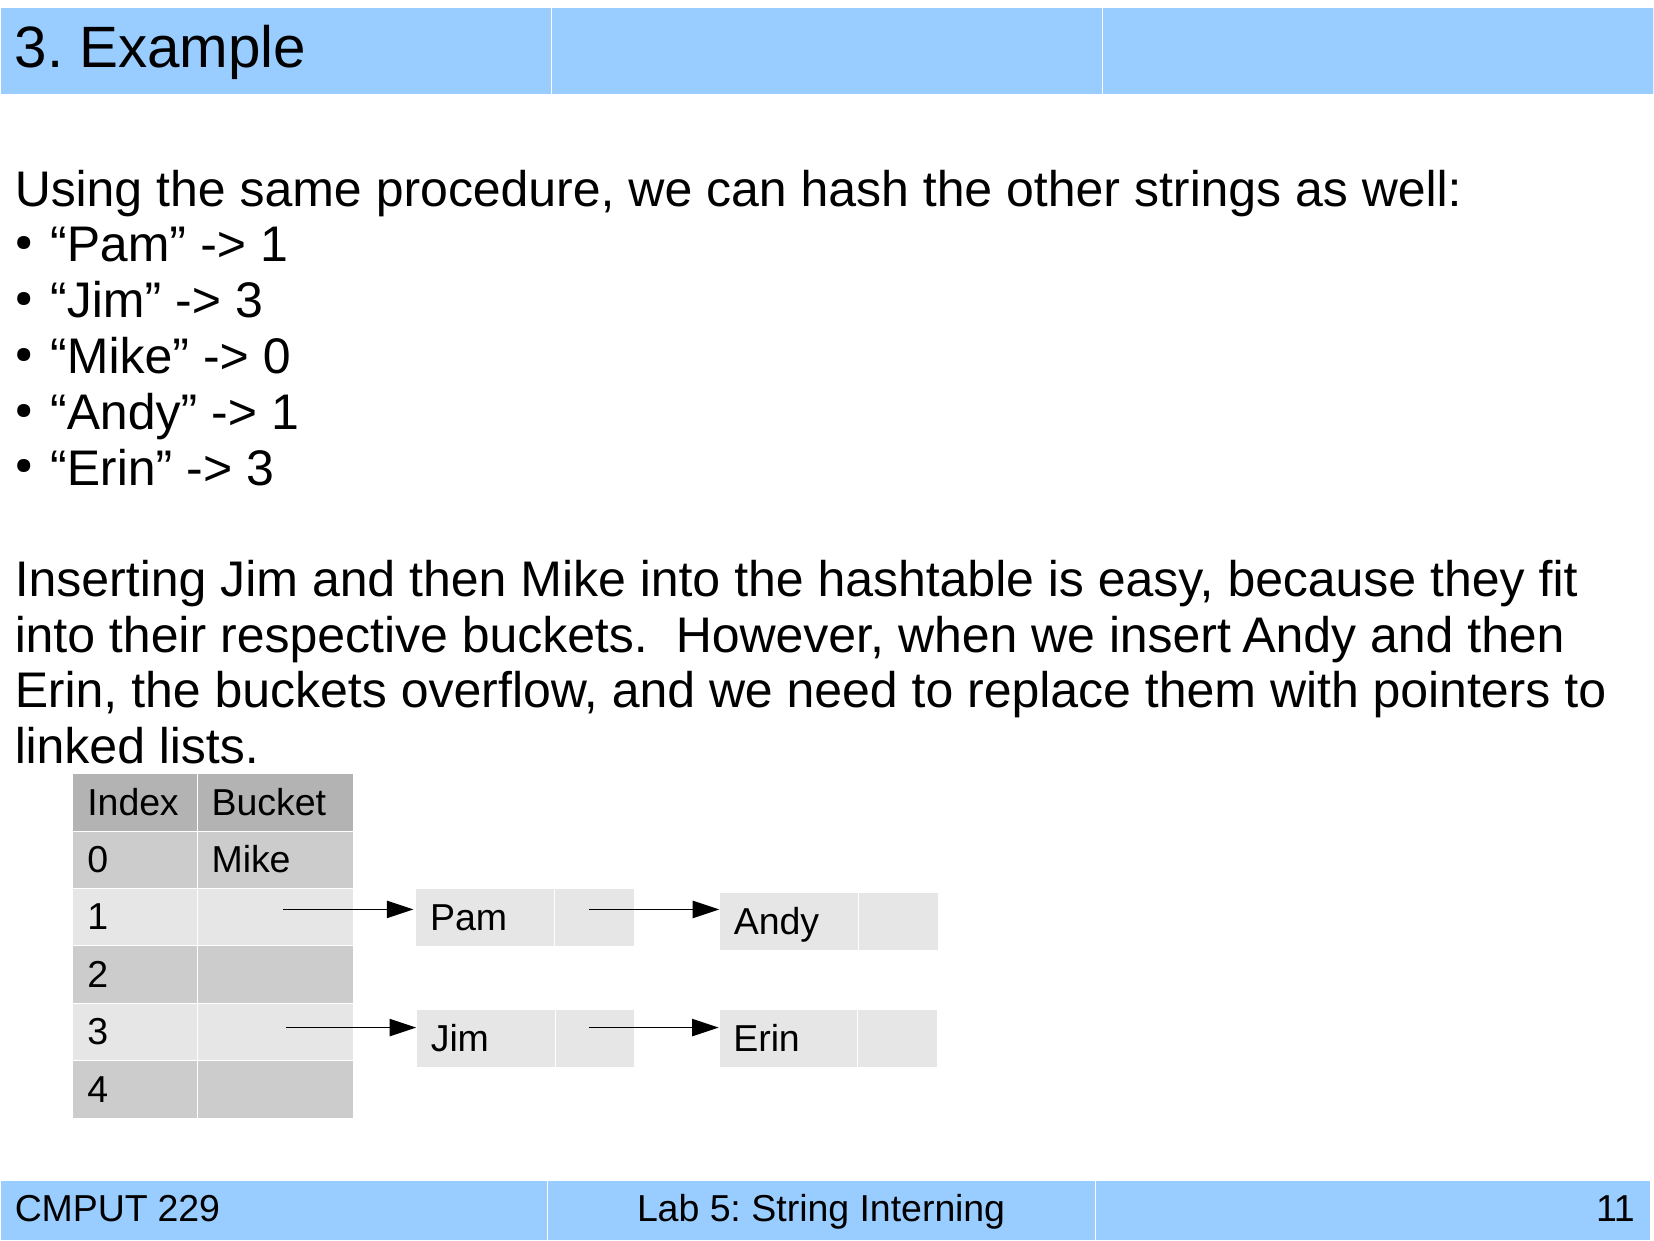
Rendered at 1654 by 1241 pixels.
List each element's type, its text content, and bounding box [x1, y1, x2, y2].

table_header [552, 8, 1102, 94]
table_cell [198, 946, 353, 1003]
table_cell 3 [73, 1004, 197, 1060]
table_cell [198, 889, 353, 945]
text_box Using the same procedure, we can hash the other strings as well: “Pam” -> 1 “Jim” -> 3 “Mike” -> 0 “Andy” -> 1 “Erin” -> 3 Inserting Jim and then Mike into the hashtable is easy, because they fit into their respective buckets. However, when we insert Andy and then Erin, the buckets overflow, and we need to replace them with pointers to linked lists. [0, 153, 1654, 1134]
table_header Index [73, 774, 197, 831]
table_header Pam [416, 889, 554, 946]
table_header <number> [1096, 1181, 1650, 1240]
table_header Bucket [198, 774, 353, 831]
table_header Lab 5: String Interning [548, 1181, 1095, 1240]
table_header Jim [417, 1010, 555, 1067]
table_cell 2 [73, 946, 197, 1003]
table_header 3. Example [1, 8, 551, 94]
table_cell [198, 1004, 353, 1060]
table_header [1103, 8, 1653, 94]
table_header [556, 1010, 634, 1067]
table_header CMPUT 229 [1, 1181, 547, 1240]
table_cell [198, 1061, 353, 1118]
table_header Erin [720, 1010, 857, 1067]
table_header [555, 889, 634, 946]
table_header [859, 893, 938, 950]
table_cell 1 [73, 889, 197, 945]
table_header [858, 1010, 937, 1067]
table_cell 0 [73, 832, 197, 888]
table_cell 4 [73, 1061, 197, 1118]
table_cell Mike [198, 832, 353, 888]
table_header Andy [720, 893, 858, 950]
